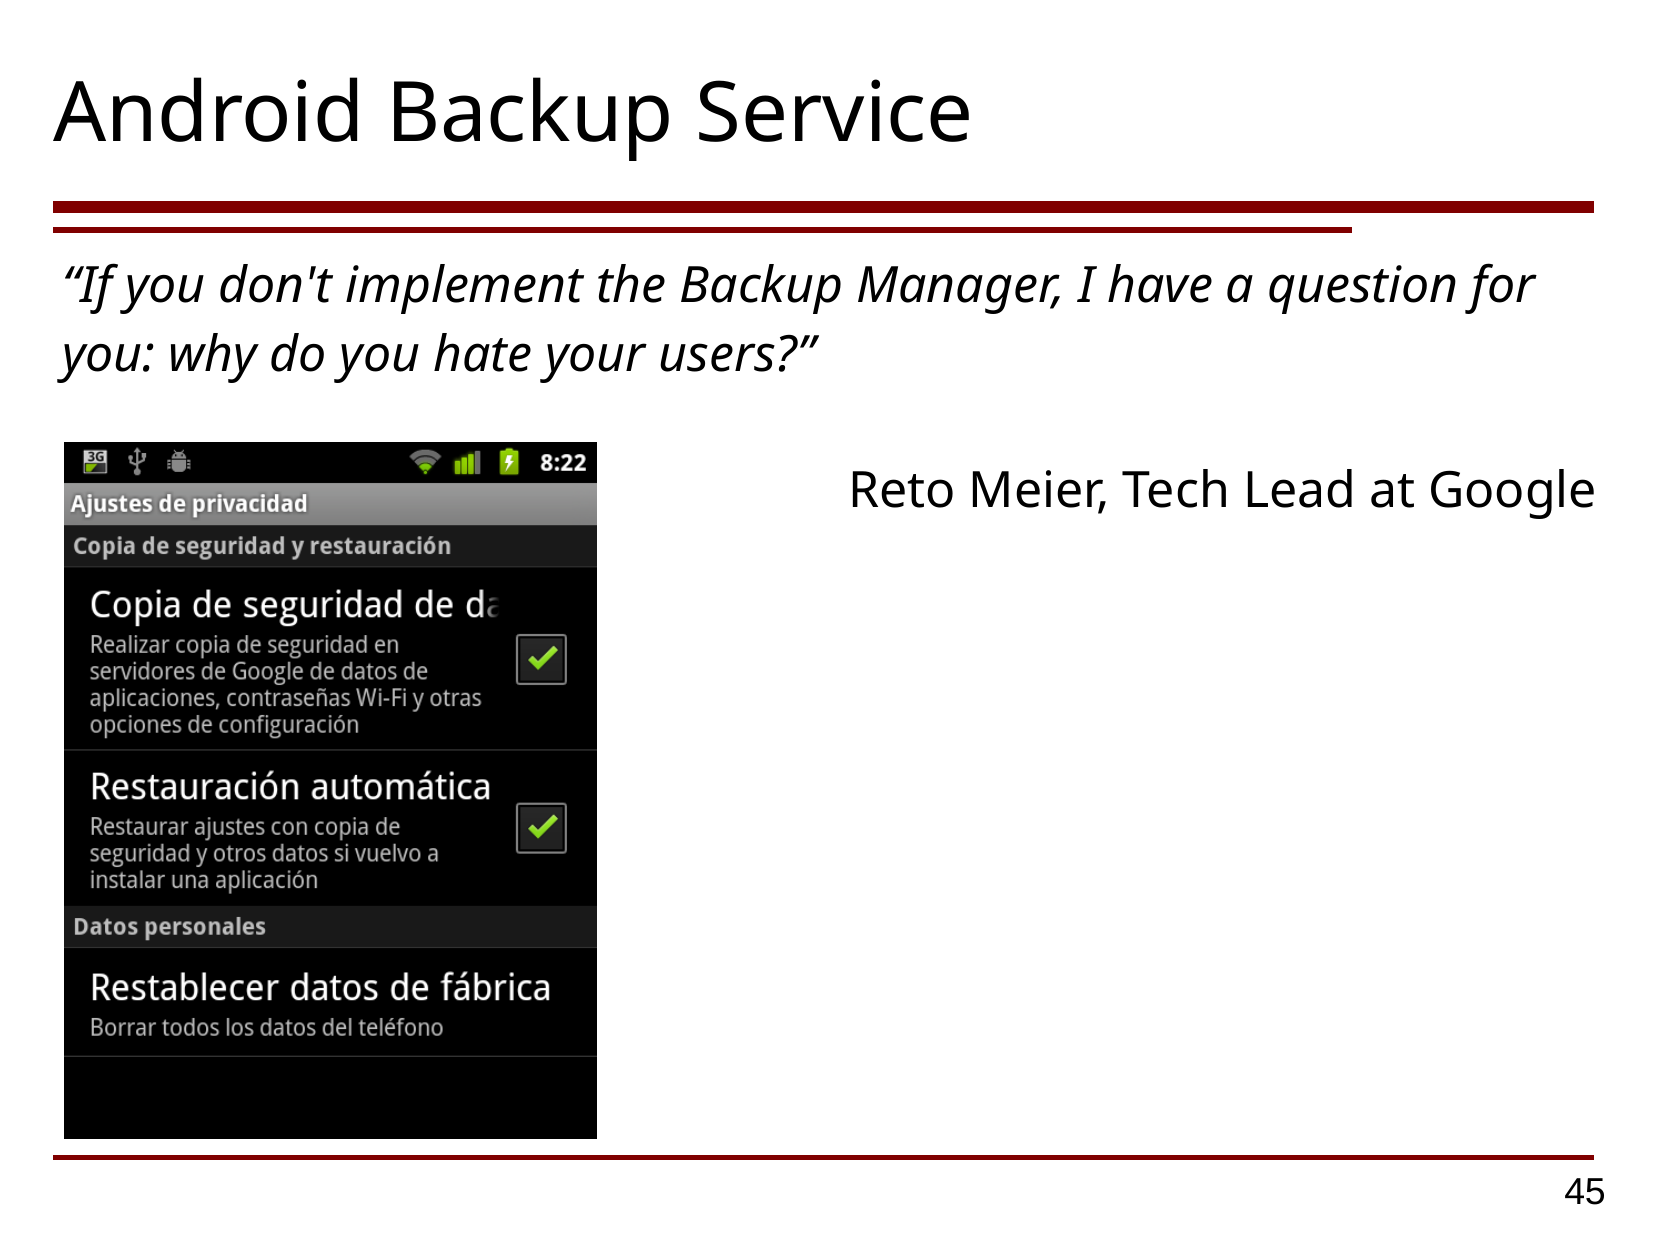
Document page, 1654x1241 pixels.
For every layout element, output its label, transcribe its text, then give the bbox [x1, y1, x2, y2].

text_box “If you don't implement the Backup Manager, I have a question for you: why do you hate your users?” Reto Meier, Tech Lead at Google [47, 242, 1613, 526]
picture [64, 442, 597, 1139]
text_box [58, 526, 1408, 1152]
text_box <número> [35, 1163, 1654, 1221]
subtitle Android Backup Service [53, 48, 1542, 172]
